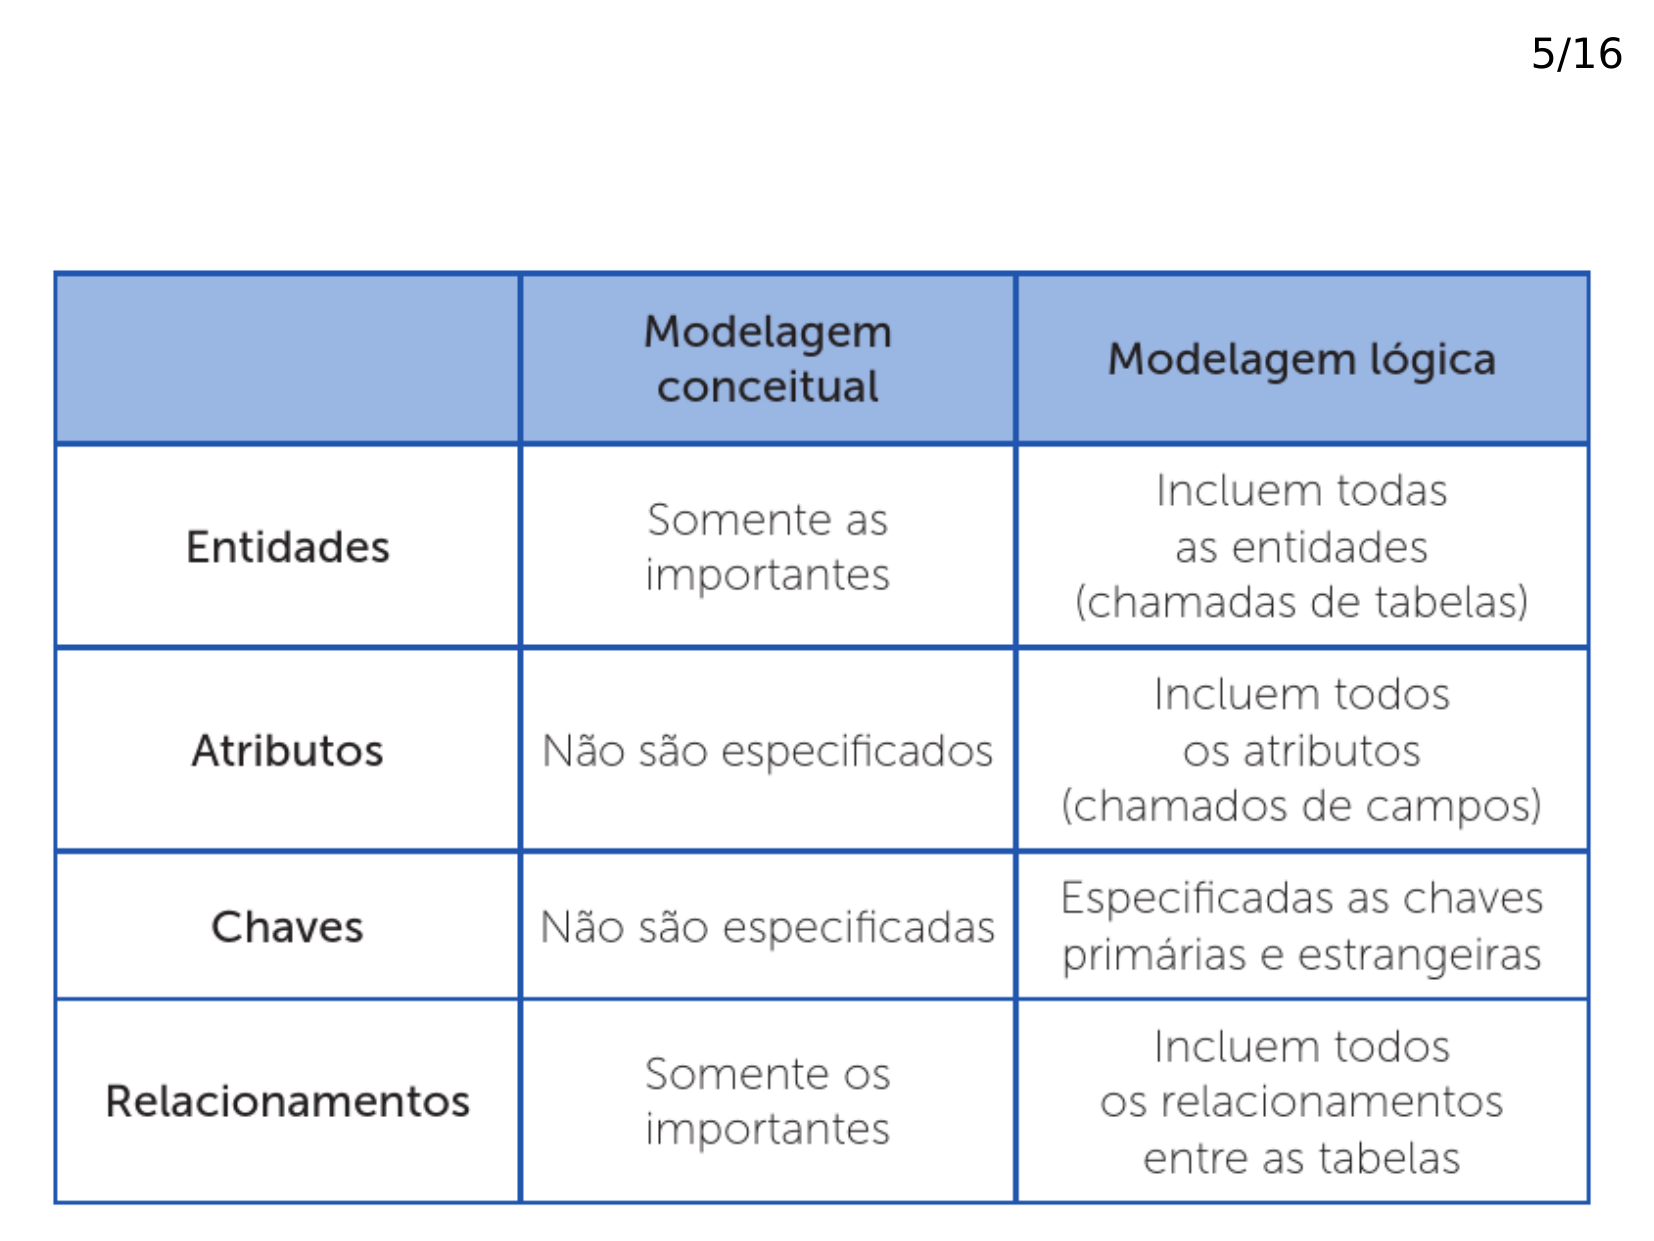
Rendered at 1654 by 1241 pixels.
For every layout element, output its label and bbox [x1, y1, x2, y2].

picture [50, 267, 1595, 1211]
